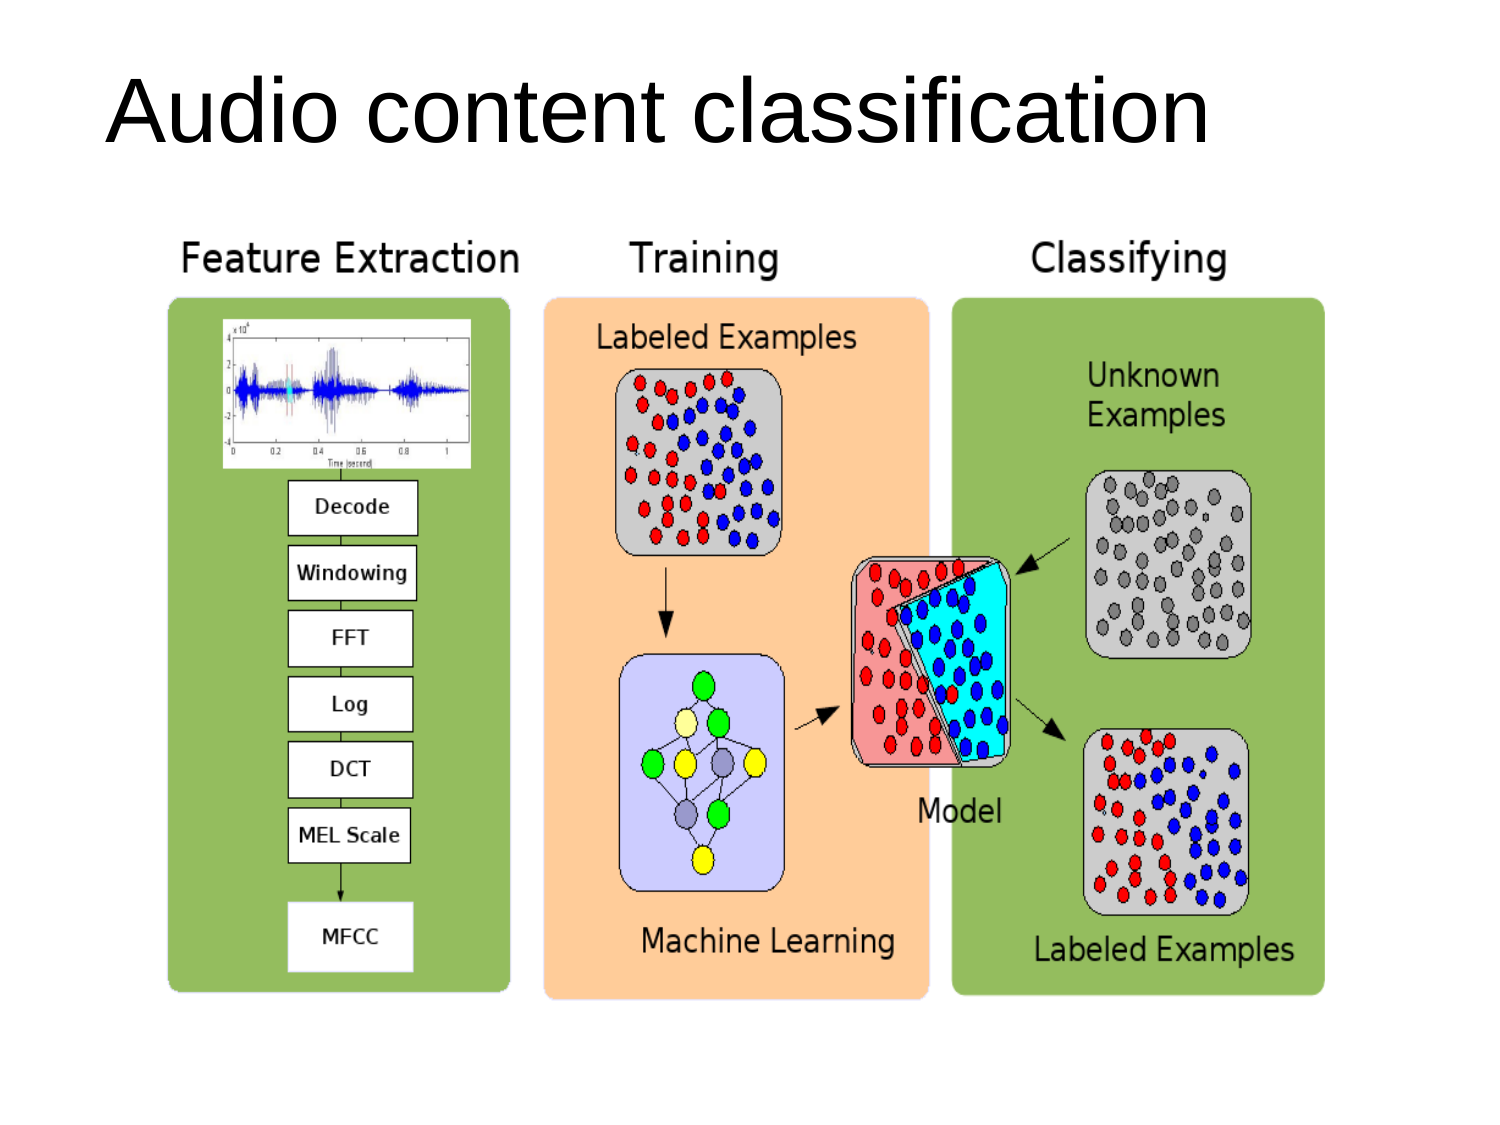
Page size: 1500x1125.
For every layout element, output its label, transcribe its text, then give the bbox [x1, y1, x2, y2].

title Audio content classification [73, 9, 1350, 198]
picture [140, 229, 1347, 1012]
